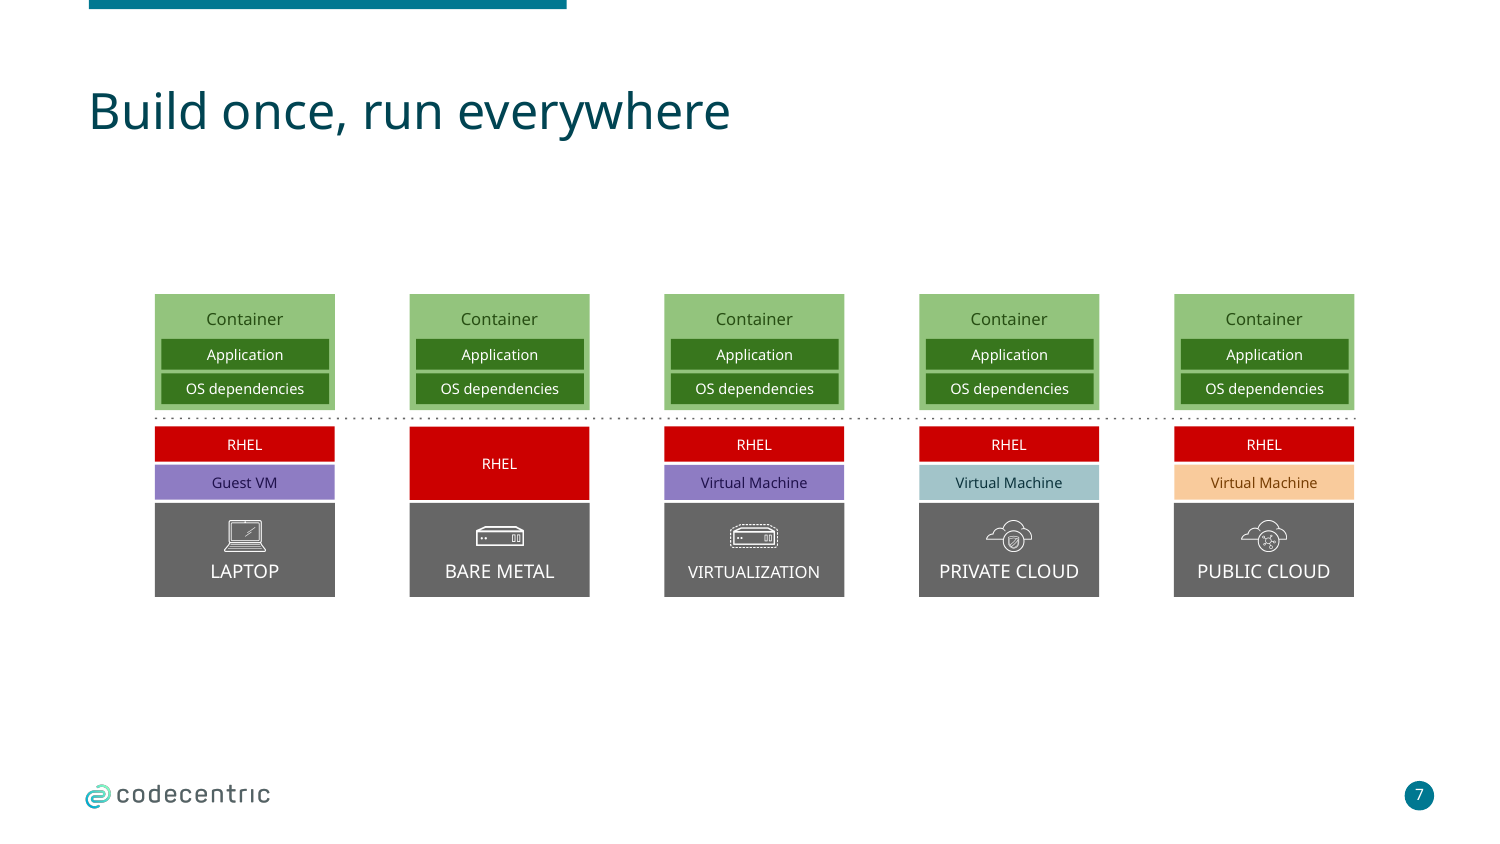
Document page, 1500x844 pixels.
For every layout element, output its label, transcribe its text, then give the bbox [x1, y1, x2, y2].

text_box Application [416, 338, 584, 370]
slide_number <number> [1396, 783, 1443, 808]
text_box PRIVATE CLOUD [919, 502, 1100, 597]
text_box Application [925, 338, 1094, 370]
picture [730, 524, 778, 548]
picture [224, 520, 266, 552]
text_box OS dependencies [925, 373, 1094, 405]
picture [476, 526, 524, 546]
title Build once, run everywhere [88, 86, 1397, 152]
picture [65, 763, 289, 828]
text_box OS dependencies [670, 373, 839, 405]
text_box RHEL [919, 426, 1100, 462]
text_box Guest VM [154, 464, 335, 500]
text_box Application [1180, 338, 1349, 370]
picture [986, 520, 1032, 552]
text_box PUBLIC CLOUD [1173, 502, 1354, 597]
text_box VIRTUALIZATION [664, 502, 845, 597]
text_box Container [664, 294, 845, 411]
text_box Application [670, 338, 839, 370]
text_box RHEL [664, 426, 845, 462]
text_box Container [1174, 294, 1355, 411]
text_box RHEL [154, 426, 335, 462]
text_box Virtual Machine [664, 464, 845, 500]
text_box LAPTOP [154, 502, 335, 597]
picture [1241, 520, 1287, 552]
text_box Application [161, 338, 330, 370]
text_box Container [154, 294, 335, 411]
text_box RHEL [1174, 426, 1355, 462]
text_box OS dependencies [161, 373, 330, 405]
text_box RHEL [409, 426, 590, 500]
text_box OS dependencies [1180, 373, 1349, 405]
text_box Container [409, 294, 590, 411]
text_box Container [919, 294, 1100, 411]
text_box Virtual Machine [1174, 464, 1355, 500]
text_box OS dependencies [416, 373, 584, 405]
text_box BARE METAL [409, 502, 590, 597]
text_box Virtual Machine [919, 464, 1100, 500]
